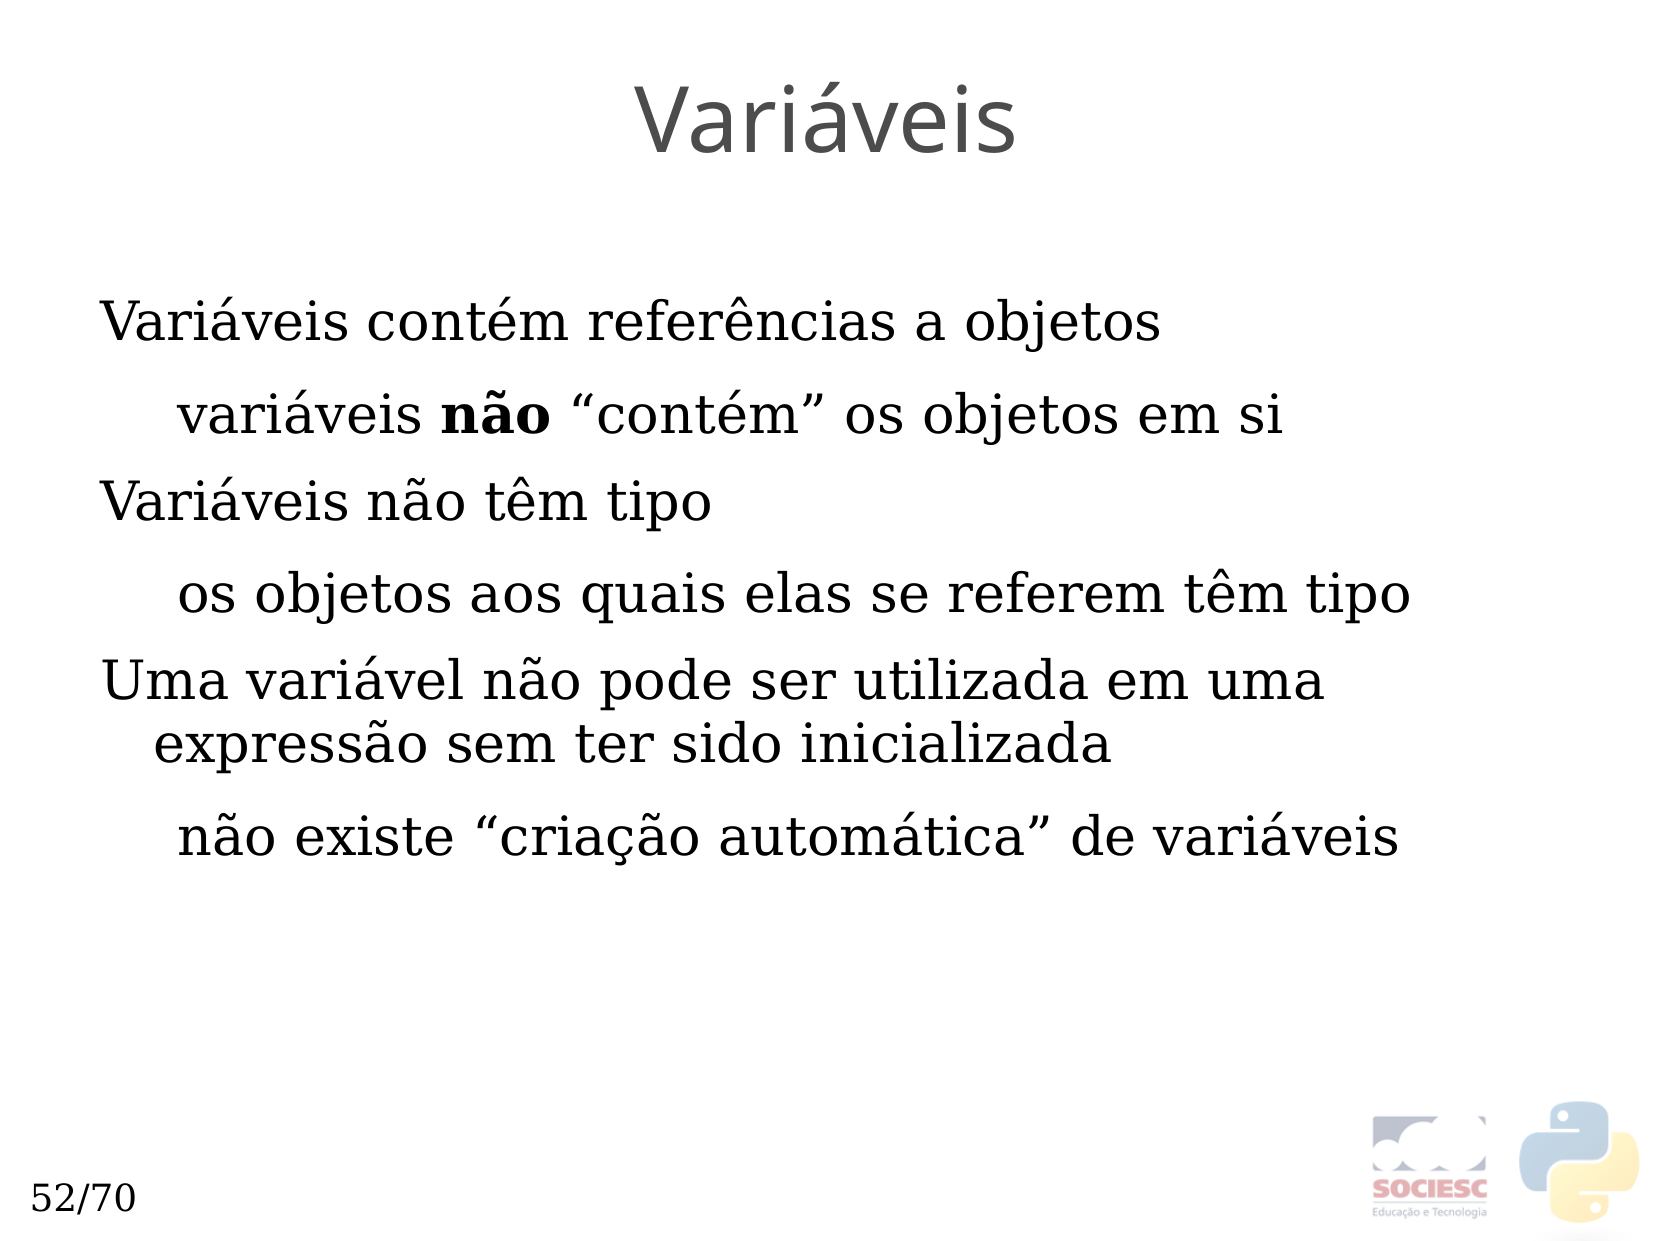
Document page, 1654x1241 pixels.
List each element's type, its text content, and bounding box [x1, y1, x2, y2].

title Variáveis [82, 13, 1571, 222]
list Variáveis contém referências a objetos variáveis não “contém” os objetos em si Variáveis não têm tipo os objetos aos quais elas se referem têm tipo Uma variável não pode ser utilizada em uma expressão sem ter sido inicializada não existe “criação automática” de variáveis [82, 290, 1571, 1094]
picture [1340, 1084, 1654, 1241]
